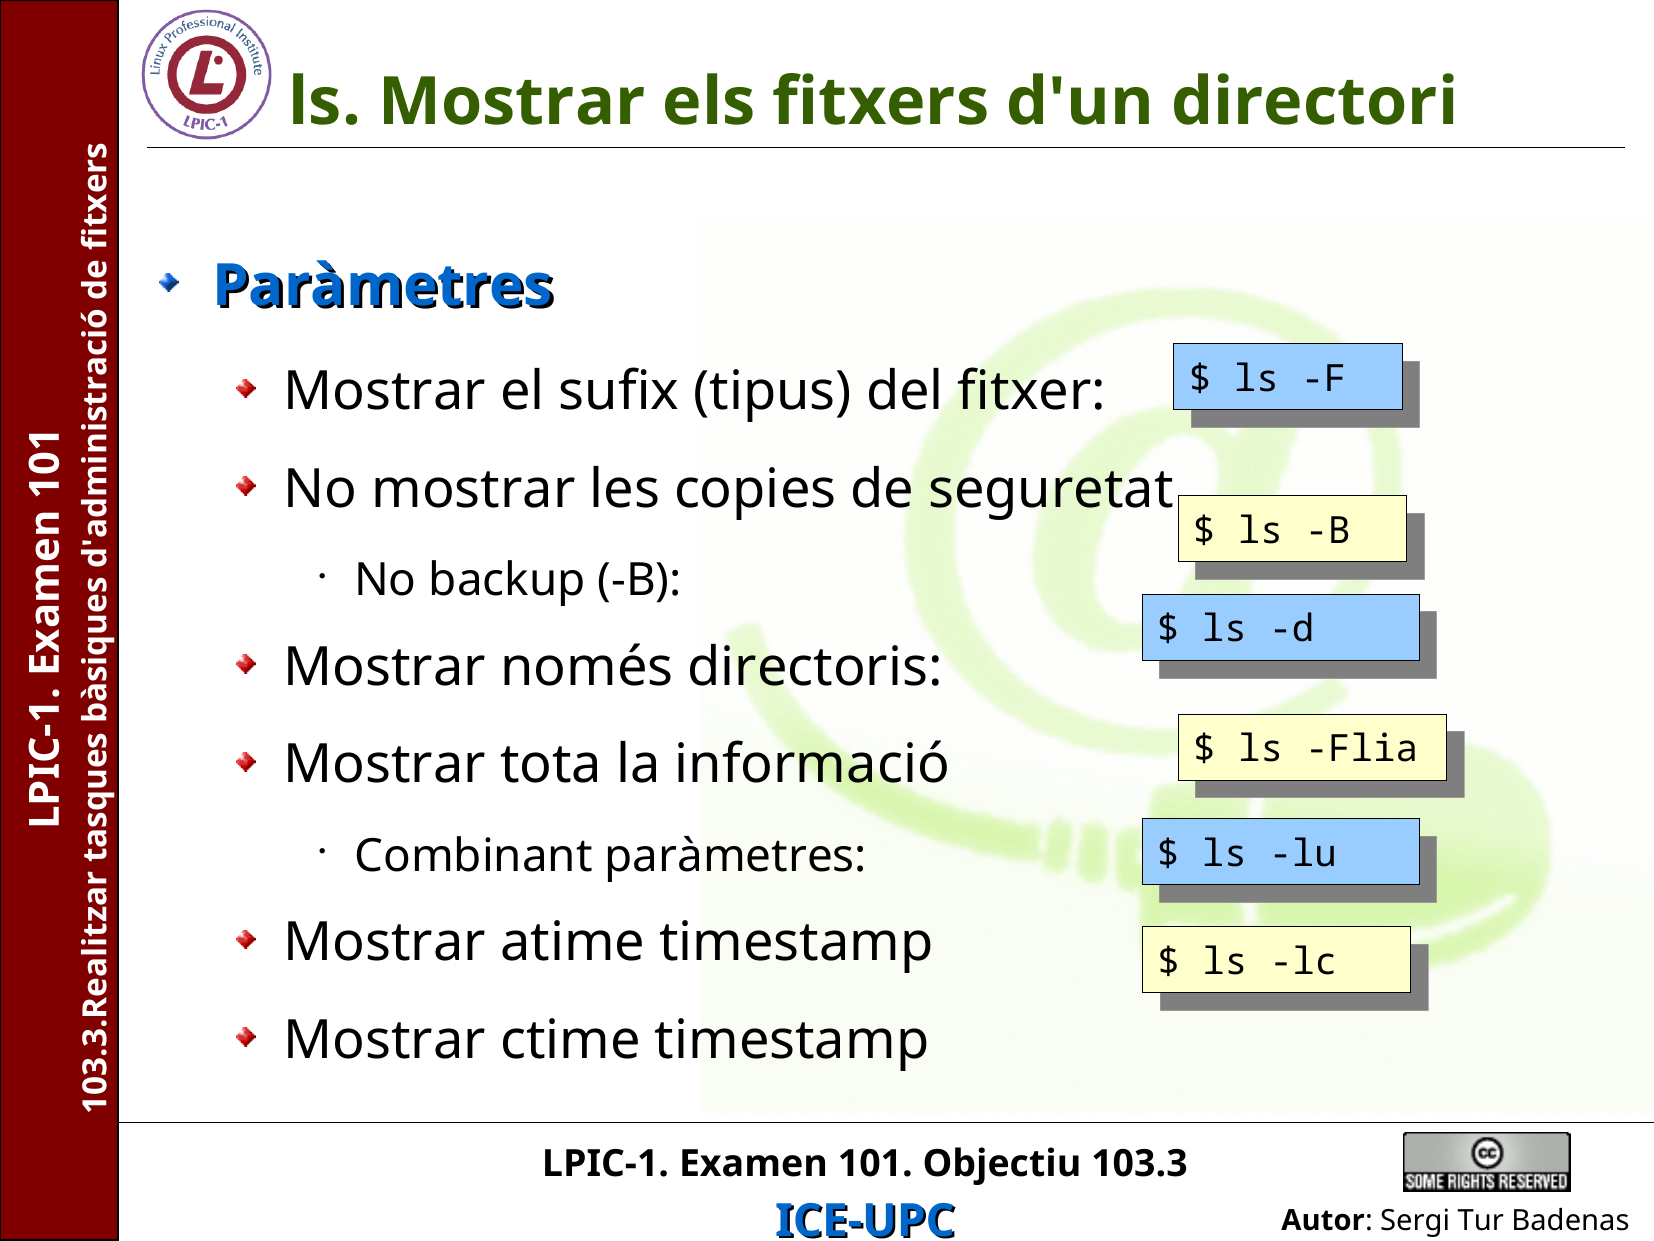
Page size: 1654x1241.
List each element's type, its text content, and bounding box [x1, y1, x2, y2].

picture [1403, 1132, 1571, 1192]
text_box $ ls -Flia [1178, 714, 1447, 775]
text_box $ ls -d [1142, 594, 1420, 655]
text_box $ ls -B [1178, 495, 1407, 556]
text_box $ ls -lu [1142, 818, 1420, 879]
picture [700, 217, 1654, 1113]
list Paràmetres Mostrar el sufix (tipus) del fitxer: No mostrar les copies de seguretat No backup (-B): Mostrar només directoris: Mostrar tota la informació Combinant paràmetres: Mostrar atime timestamp Mostrar ctime timestamp [141, 242, 1630, 1078]
title ls. Mostrar els fitxers d'un directori [129, 56, 1619, 141]
text_box $ ls -F [1173, 343, 1403, 404]
text_box $ ls -lc [1142, 926, 1411, 987]
picture [135, 5, 277, 56]
